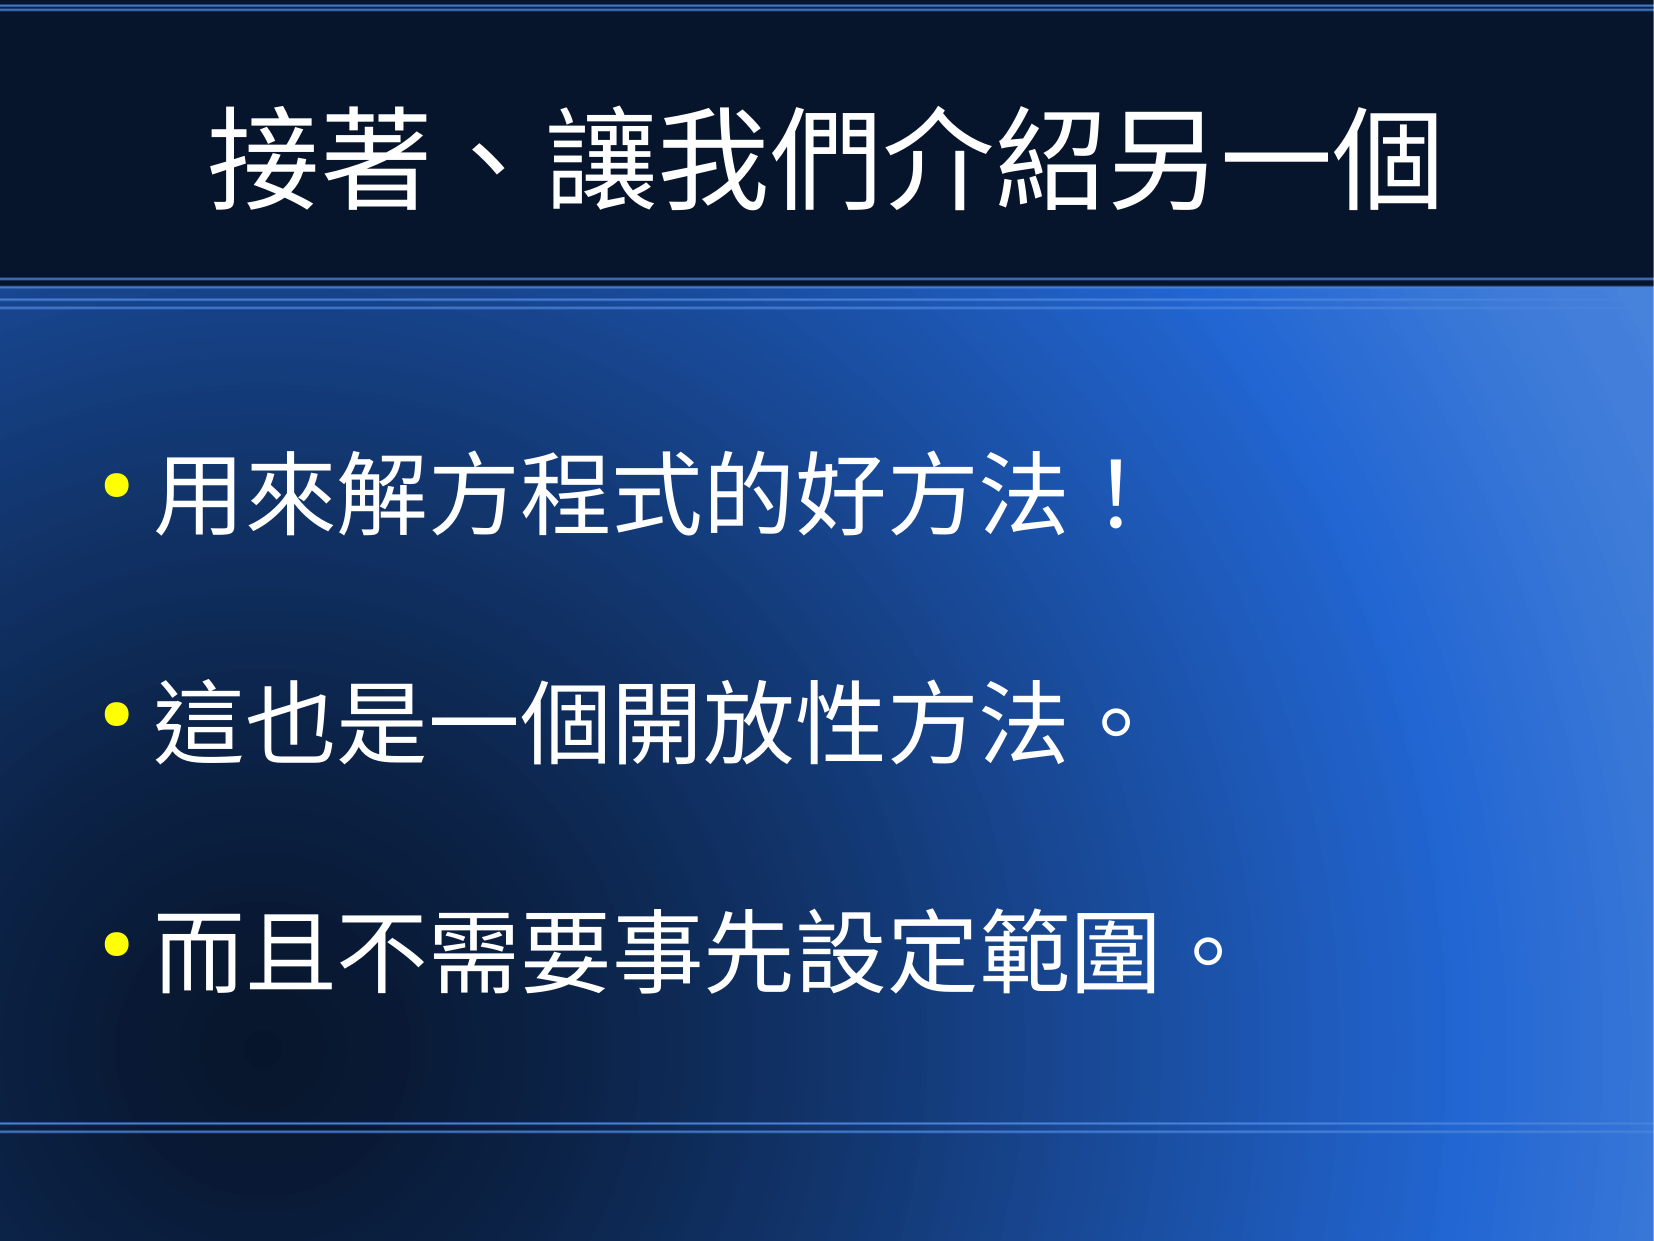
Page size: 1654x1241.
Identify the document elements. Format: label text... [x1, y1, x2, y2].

title 接著、讓我們介紹另一個 [82, 49, 1571, 257]
list 用來解方程式的好方法！ 這也是一個開放性方法。 而且不需要事先設定範圍。 [82, 355, 1571, 1241]
picture [0, 0, 1654, 1241]
